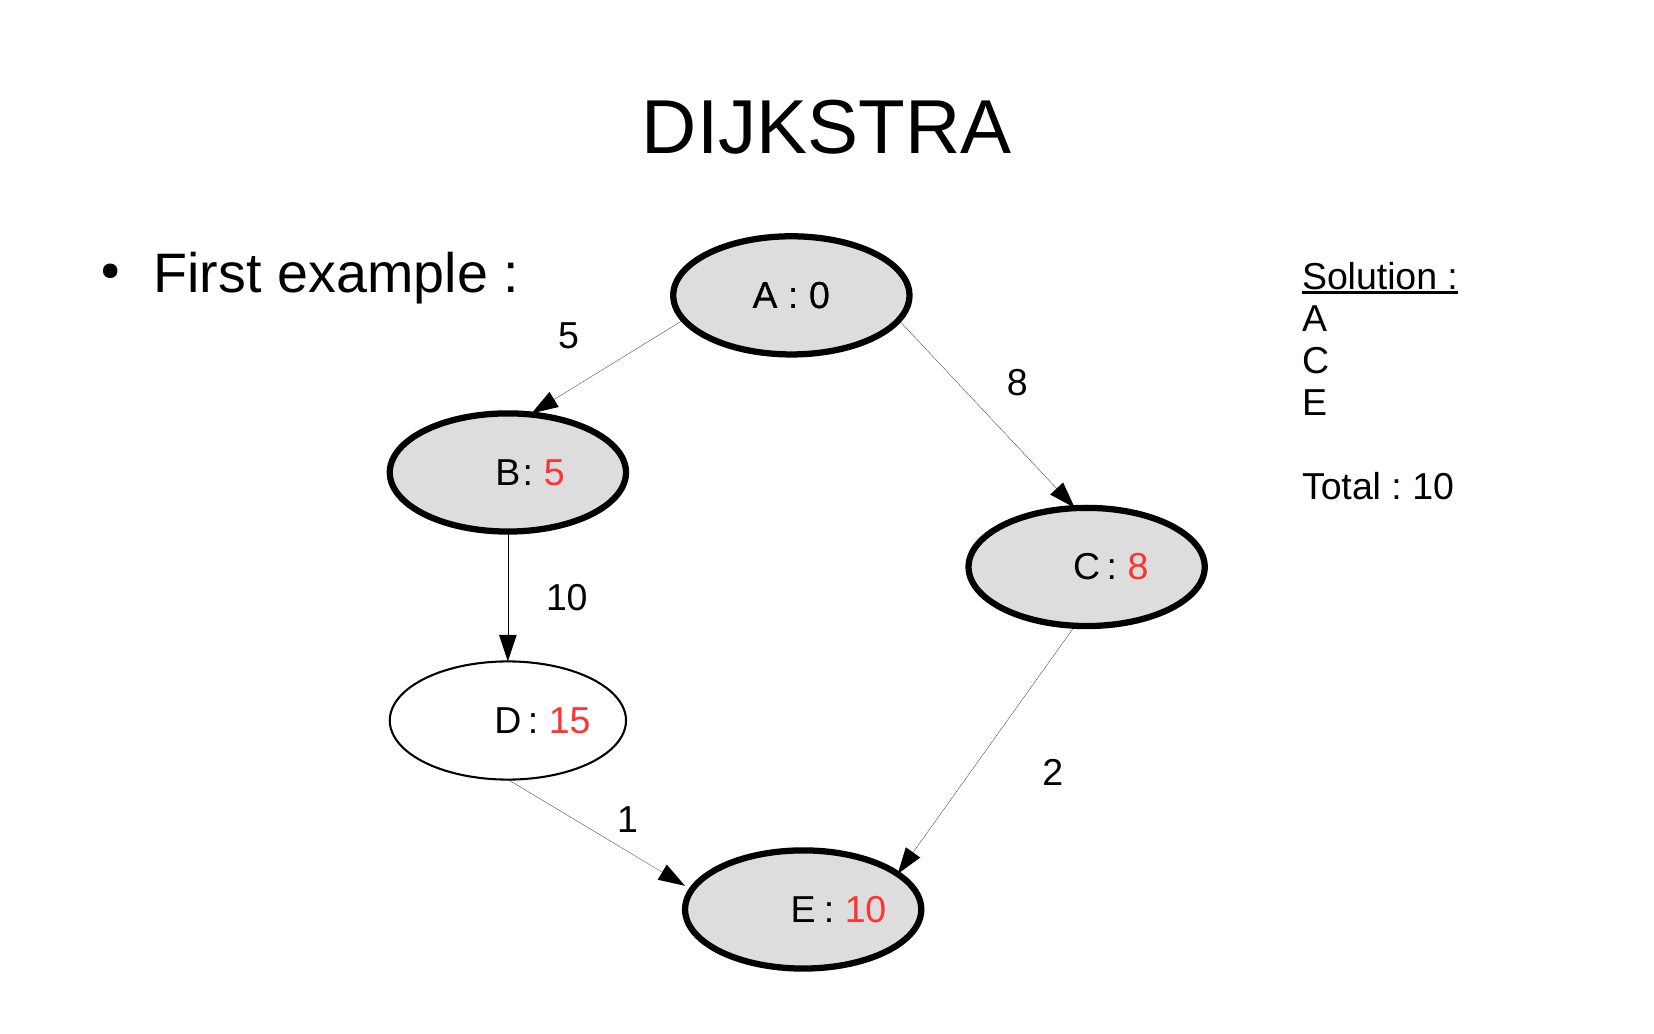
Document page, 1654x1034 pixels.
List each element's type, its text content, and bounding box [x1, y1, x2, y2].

text_box : 10 [809, 881, 902, 938]
title DIJKSTRA [82, 41, 1571, 214]
text_box 1 [602, 842, 653, 849]
list First example : [82, 241, 1571, 842]
text_box Solution : A C E Total : 10 [1287, 248, 1607, 515]
text_box A : 0 [745, 236, 838, 241]
text_box E [685, 850, 922, 969]
